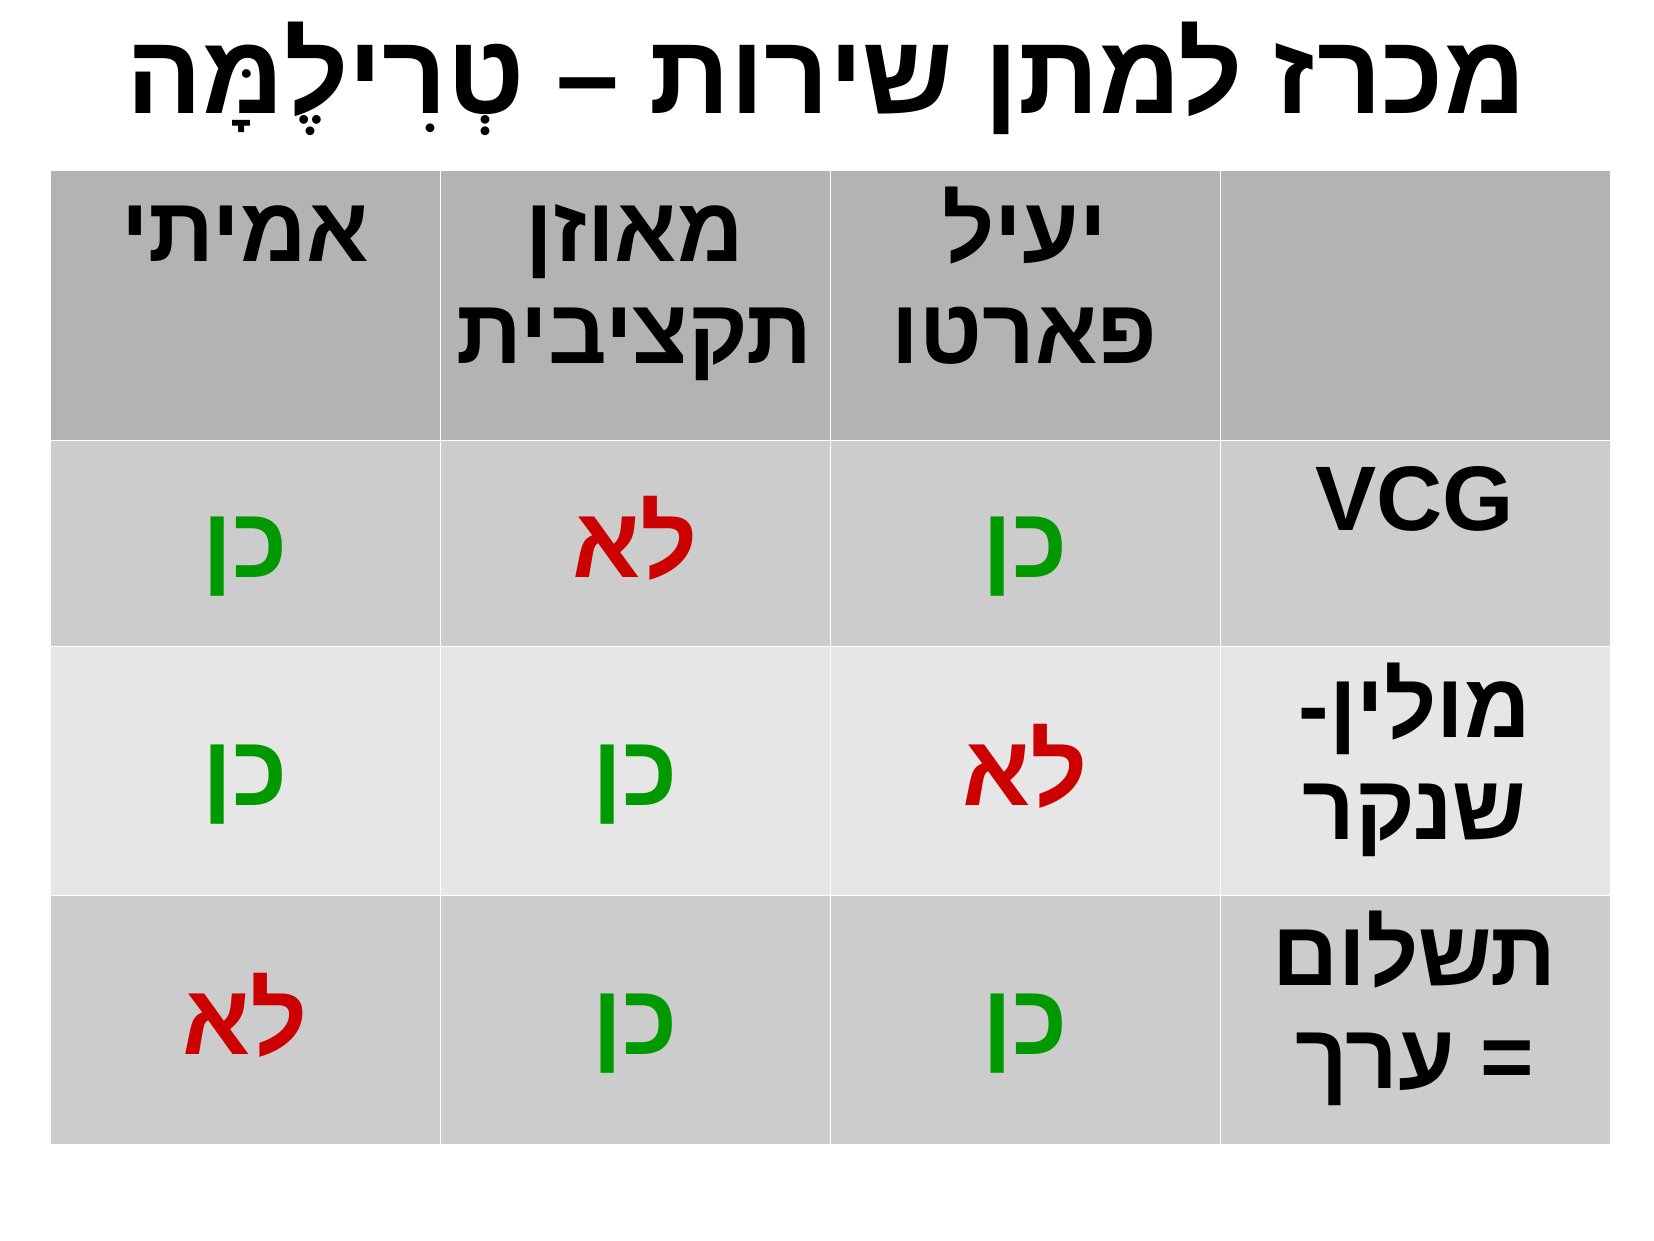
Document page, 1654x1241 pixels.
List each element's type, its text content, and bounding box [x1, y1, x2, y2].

table_cell תשלום = ערך [1221, 896, 1610, 1144]
table_cell כן [831, 896, 1220, 1144]
table_header [1221, 171, 1610, 440]
table_cell לא [51, 896, 440, 1144]
table_header אמיתי [51, 171, 440, 440]
table_cell כן [831, 441, 1220, 646]
table_cell VCG [1221, 441, 1610, 646]
table_cell מולין- שנקר [1221, 647, 1610, 895]
table_header יעיל פארטו [831, 171, 1220, 440]
table_cell כן [51, 441, 440, 646]
table_cell לא [831, 647, 1220, 895]
table_cell כן [441, 896, 830, 1144]
table_header מאוזן תקציבית [441, 171, 830, 440]
table_cell לא [441, 441, 830, 646]
table_cell כן [51, 647, 440, 895]
table_cell כן [441, 647, 830, 895]
title מכרז למתן שירות – טְרִילֶמָּה [0, 0, 1654, 151]
